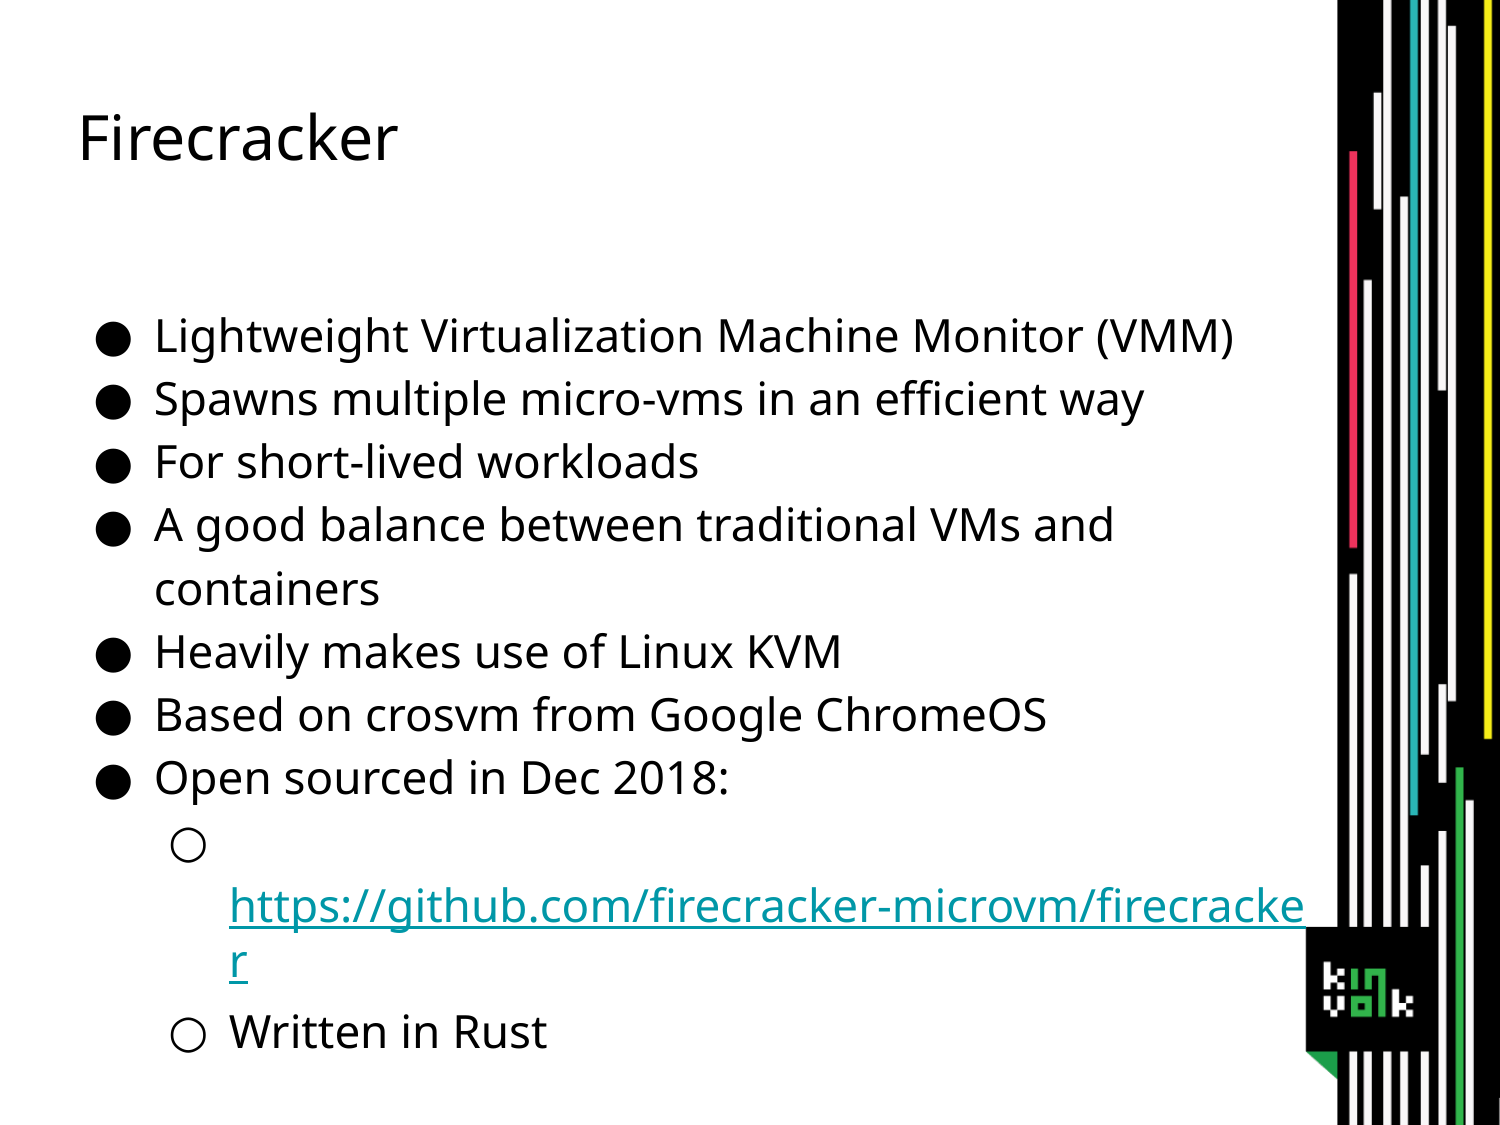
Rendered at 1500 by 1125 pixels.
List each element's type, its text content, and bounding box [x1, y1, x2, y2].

title Firecracker [62, 83, 1333, 209]
picture [0, 0, 1500, 1125]
list Lightweight Virtualization Machine Monitor (VMM) Spawns multiple micro-vms in an efficient way For short-lived workloads A good balance between traditional VMs and containers Heavily makes use of Linux KVM Based on crosvm from Google ChromeOS Open sourced in Dec 2018: https://github.com/firecracker-microvm/firecracker Written in Rust [63, 283, 1335, 1031]
